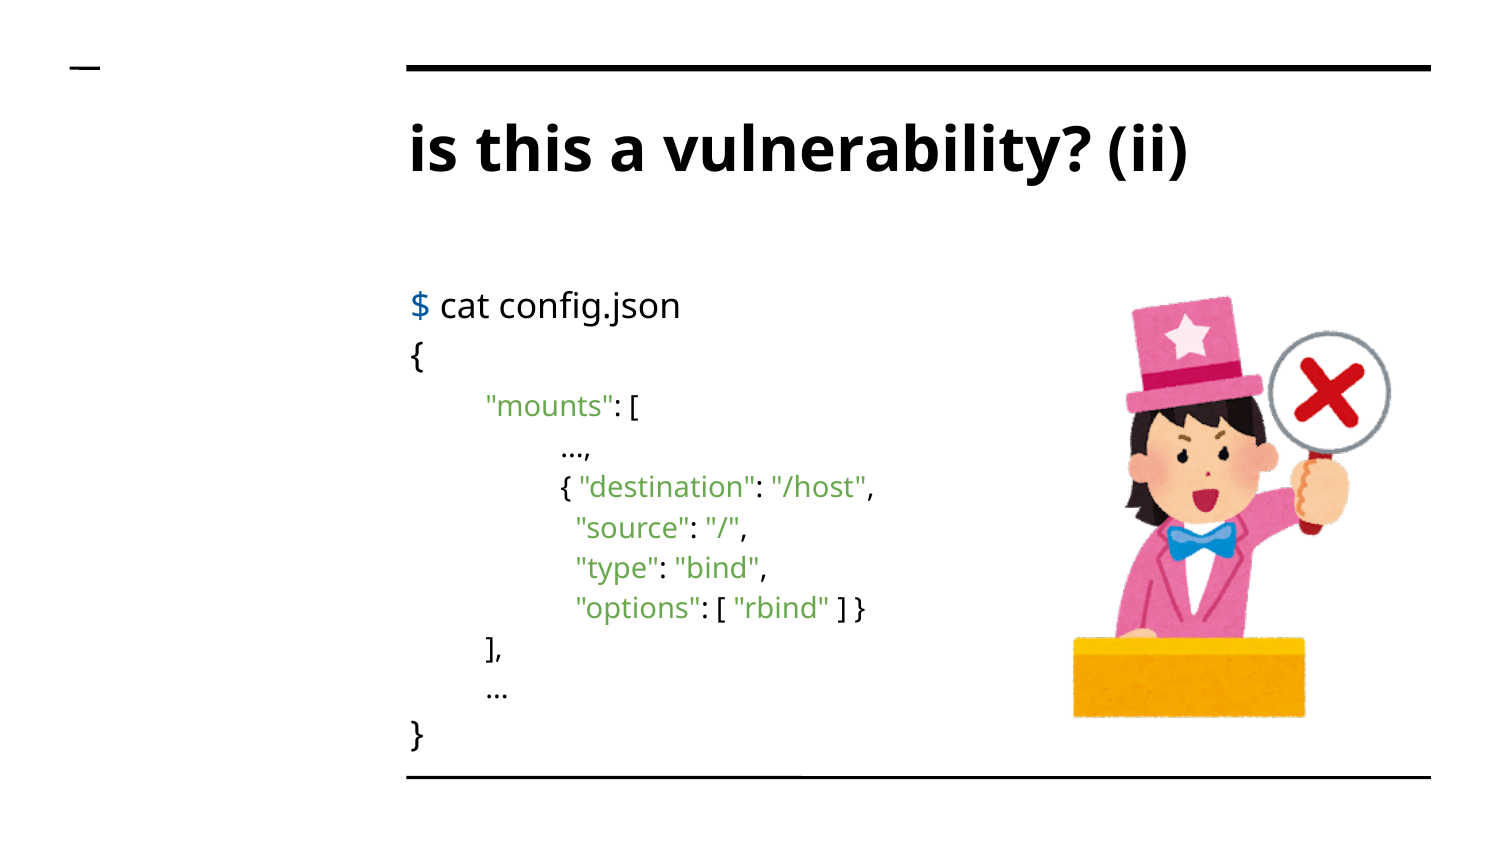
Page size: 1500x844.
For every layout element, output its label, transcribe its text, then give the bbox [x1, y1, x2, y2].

picture [1060, 285, 1406, 731]
list $ cat config.json { "mounts": [ ..., { "destination": "/host", "source": "/", "type": "bind", "options": [ "rbind" ] } ], ... } [395, 261, 1433, 755]
title is this a vulnerability? (ii) [393, 94, 1431, 199]
